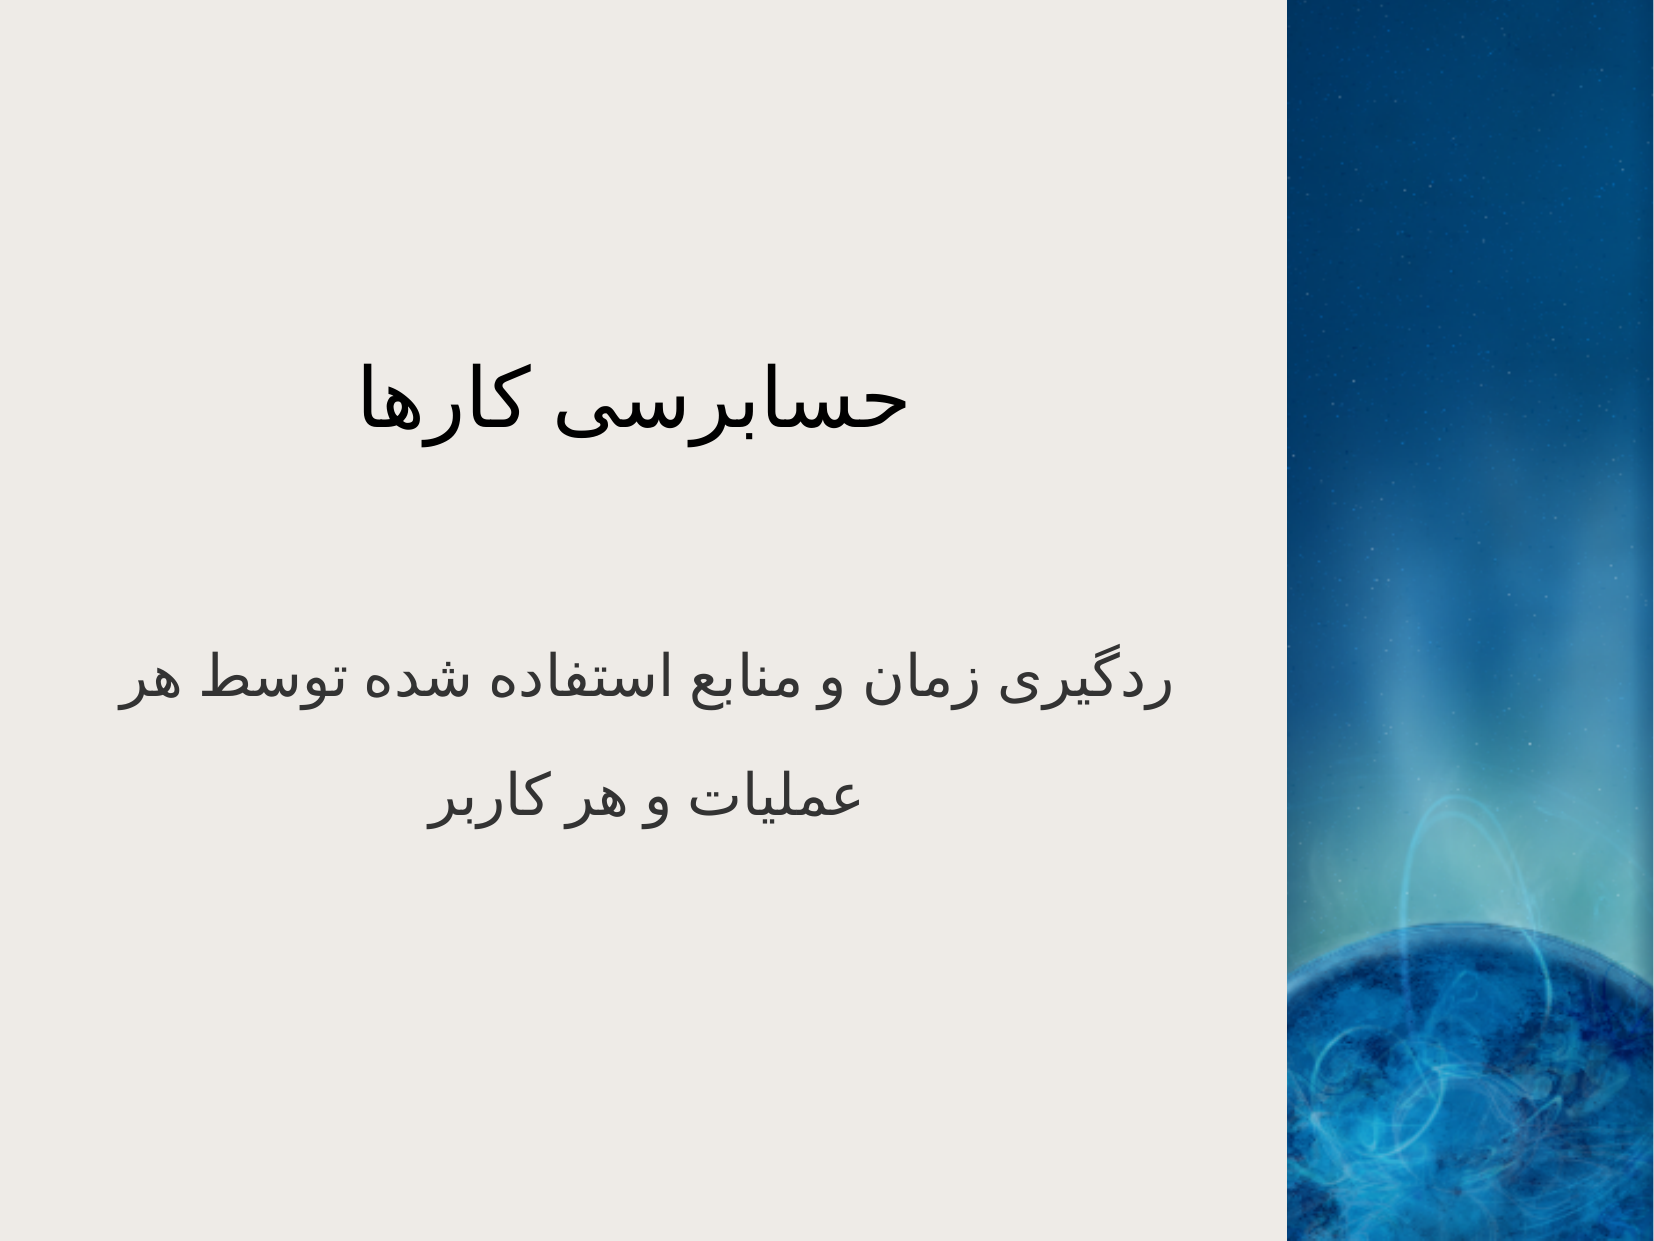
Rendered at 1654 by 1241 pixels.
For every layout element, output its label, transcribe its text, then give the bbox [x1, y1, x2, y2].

title حسابرسی کارها [14, 292, 1255, 500]
title ردگیری زمان و منابع استفاده شده توسط هر عملیات و هر کاربر [37, 493, 1259, 934]
picture [0, 0, 1654, 1241]
